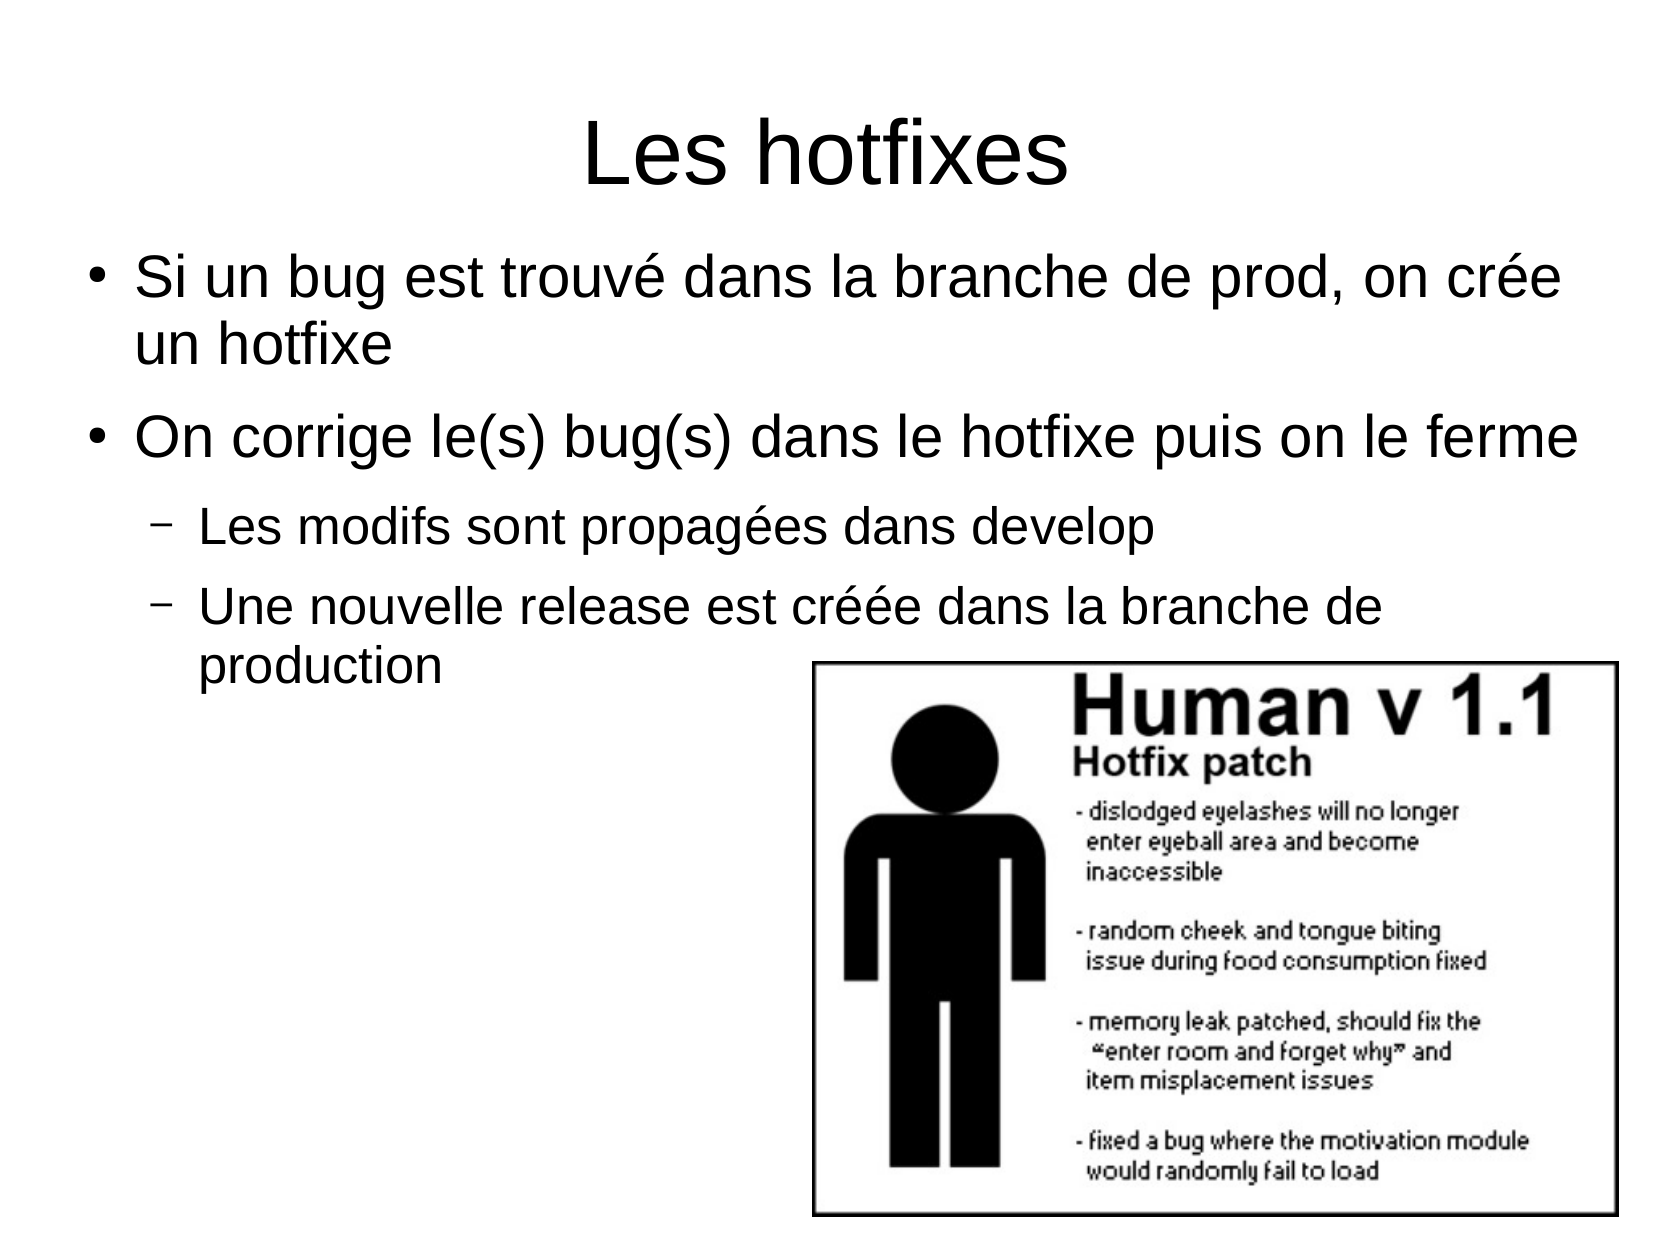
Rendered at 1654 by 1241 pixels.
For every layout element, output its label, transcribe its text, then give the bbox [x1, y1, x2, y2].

picture [812, 661, 1619, 1217]
title Les hotfixes [82, 49, 1571, 242]
list Si un bug est trouvé dans la branche de prod, on crée un hotfixe On corrige le(s) bug(s) dans le hotfixe puis on le ferme Les modifs sont propagées dans develop Une nouvelle release est créée dans la branche de production [70, 242, 1595, 756]
